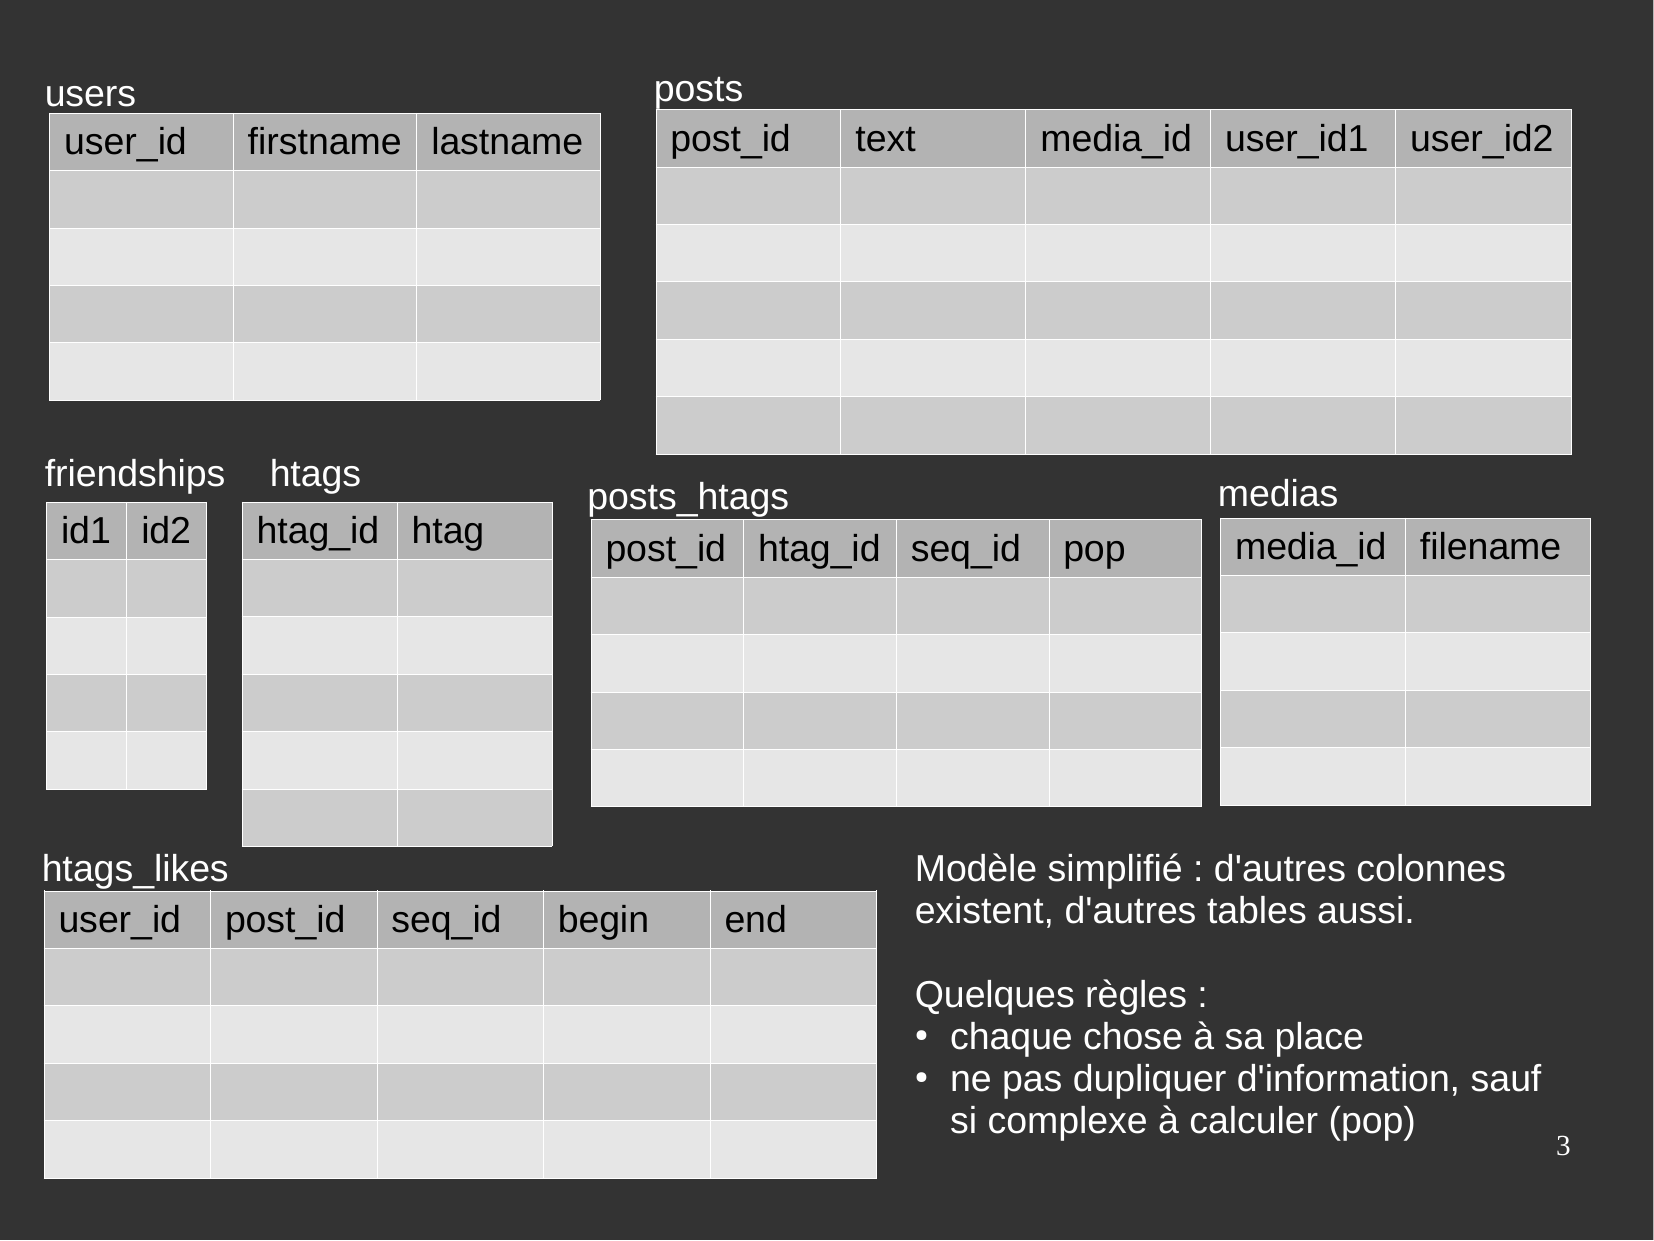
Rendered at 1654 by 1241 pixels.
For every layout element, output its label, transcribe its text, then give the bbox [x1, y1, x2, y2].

text_box posts_htags [572, 468, 805, 526]
table_cell [211, 949, 377, 1005]
table_cell [1050, 635, 1201, 692]
table_cell [657, 340, 840, 396]
table_cell [1026, 168, 1210, 224]
table_cell [1406, 633, 1590, 690]
table_cell [657, 168, 840, 224]
table_cell [417, 343, 600, 400]
table_header post_id [592, 526, 743, 577]
table_cell [417, 286, 600, 342]
table_header user_id [50, 122, 233, 170]
table_header htag_id [744, 520, 896, 577]
table_cell [127, 675, 206, 731]
table_cell [657, 225, 840, 281]
table_cell [1026, 397, 1210, 454]
table_cell [1050, 693, 1201, 749]
text_box htags [255, 444, 466, 502]
table_cell [50, 343, 233, 400]
table_header pop [1050, 520, 1201, 577]
text_box users [30, 64, 301, 122]
table_cell [592, 693, 743, 749]
text_box htags_likes [27, 840, 244, 897]
table_header user_id1 [1211, 110, 1395, 167]
table_cell [1396, 225, 1571, 281]
table_cell [841, 225, 1025, 281]
table_cell [378, 1064, 543, 1120]
table_cell [234, 343, 416, 400]
table_cell [657, 397, 840, 454]
table_cell [127, 618, 206, 674]
table_cell [897, 693, 1049, 749]
table_cell [544, 949, 710, 1005]
table_cell [234, 286, 416, 342]
table_cell [243, 790, 397, 846]
table_header text [841, 110, 1025, 167]
table_header end [711, 892, 876, 948]
text_box friendships [30, 444, 255, 502]
table_cell [378, 949, 543, 1005]
table_header seq_id [897, 520, 1049, 577]
table_header post_id [211, 892, 377, 948]
table_cell [1211, 397, 1395, 454]
table_header user_id [45, 897, 210, 948]
table_cell [897, 635, 1049, 692]
table_cell [45, 949, 210, 1005]
table_cell [657, 282, 840, 339]
table_cell [1221, 691, 1405, 747]
table_cell [45, 1006, 210, 1063]
table_cell [398, 675, 552, 731]
text_box medias [1203, 465, 1354, 522]
table_cell [211, 1006, 377, 1063]
table_cell [744, 635, 896, 692]
table_cell [417, 229, 600, 285]
table_cell [1026, 340, 1210, 396]
table_cell [592, 635, 743, 692]
table_header filename [1406, 519, 1590, 575]
table_cell [417, 171, 600, 228]
table_cell [711, 1064, 876, 1120]
table_cell [47, 675, 126, 731]
text_box posts [639, 60, 880, 117]
table_cell [45, 1121, 210, 1178]
table_cell [234, 171, 416, 228]
table_cell [211, 1121, 377, 1178]
table_cell [243, 560, 397, 616]
table_cell [1396, 282, 1571, 339]
table_cell [1221, 576, 1405, 632]
table_cell [1050, 578, 1201, 634]
table_cell [744, 750, 896, 806]
table_header seq_id [378, 892, 543, 948]
table_cell [1396, 340, 1571, 396]
table_cell [47, 618, 126, 674]
table_cell [544, 1064, 710, 1120]
table_cell [544, 1006, 710, 1063]
table_cell [243, 675, 397, 731]
table_cell [127, 560, 206, 617]
table_header lastname [417, 114, 600, 170]
table_cell [243, 617, 397, 674]
table_cell [1406, 691, 1590, 747]
table_cell [897, 750, 1049, 806]
table_header user_id2 [1396, 110, 1571, 167]
table_cell [47, 560, 126, 617]
table_header id1 [47, 503, 126, 559]
table_cell [50, 229, 233, 285]
table_cell [841, 168, 1025, 224]
table_cell [1050, 750, 1201, 806]
table_cell [841, 282, 1025, 339]
table_cell [841, 340, 1025, 396]
table_header begin [544, 892, 710, 948]
table_cell [378, 1006, 543, 1063]
table_header post_id [657, 117, 840, 167]
table_cell [841, 397, 1025, 454]
table_cell [378, 1121, 543, 1178]
table_header id2 [127, 503, 206, 559]
table_cell [592, 578, 743, 634]
table_cell [50, 286, 233, 342]
table_cell [711, 949, 876, 1005]
table_cell [1211, 225, 1395, 281]
table_cell [45, 1064, 210, 1120]
table_cell [1221, 633, 1405, 690]
table_cell [744, 693, 896, 749]
table_cell [127, 732, 206, 789]
table_cell [1396, 168, 1571, 224]
table_cell [1211, 340, 1395, 396]
table_cell [47, 732, 126, 789]
table_header firstname [234, 114, 416, 170]
table_cell [1406, 748, 1590, 805]
table_cell [398, 790, 552, 846]
text_box Modèle simplifié : d'autres colonnes existent, d'autres tables aussi. Quelques règles : chaque chose à sa place ne pas dupliquer d'information, sauf si complexe à calculer (pop) [900, 840, 1591, 1149]
table_cell [1406, 576, 1590, 632]
table_cell [234, 229, 416, 285]
table_cell [544, 1121, 710, 1178]
table_cell [211, 1064, 377, 1120]
table_header media_id [1221, 519, 1405, 575]
table_cell [711, 1006, 876, 1063]
table_header htag [398, 503, 552, 559]
table_header htag_id [243, 503, 397, 559]
table_header media_id [1026, 110, 1210, 167]
table_cell [398, 617, 552, 674]
table_cell [50, 171, 233, 228]
table_cell [711, 1121, 876, 1178]
table_cell [897, 578, 1049, 634]
table_cell [592, 750, 743, 806]
table_cell [1211, 282, 1395, 339]
table_cell [1026, 225, 1210, 281]
table_cell [398, 732, 552, 789]
table_cell [243, 732, 397, 789]
table_cell [1221, 748, 1405, 805]
table_cell [744, 578, 896, 634]
table_cell [398, 560, 552, 616]
table_cell [1026, 282, 1210, 339]
table_cell [1396, 397, 1571, 454]
table_cell [1211, 168, 1395, 224]
